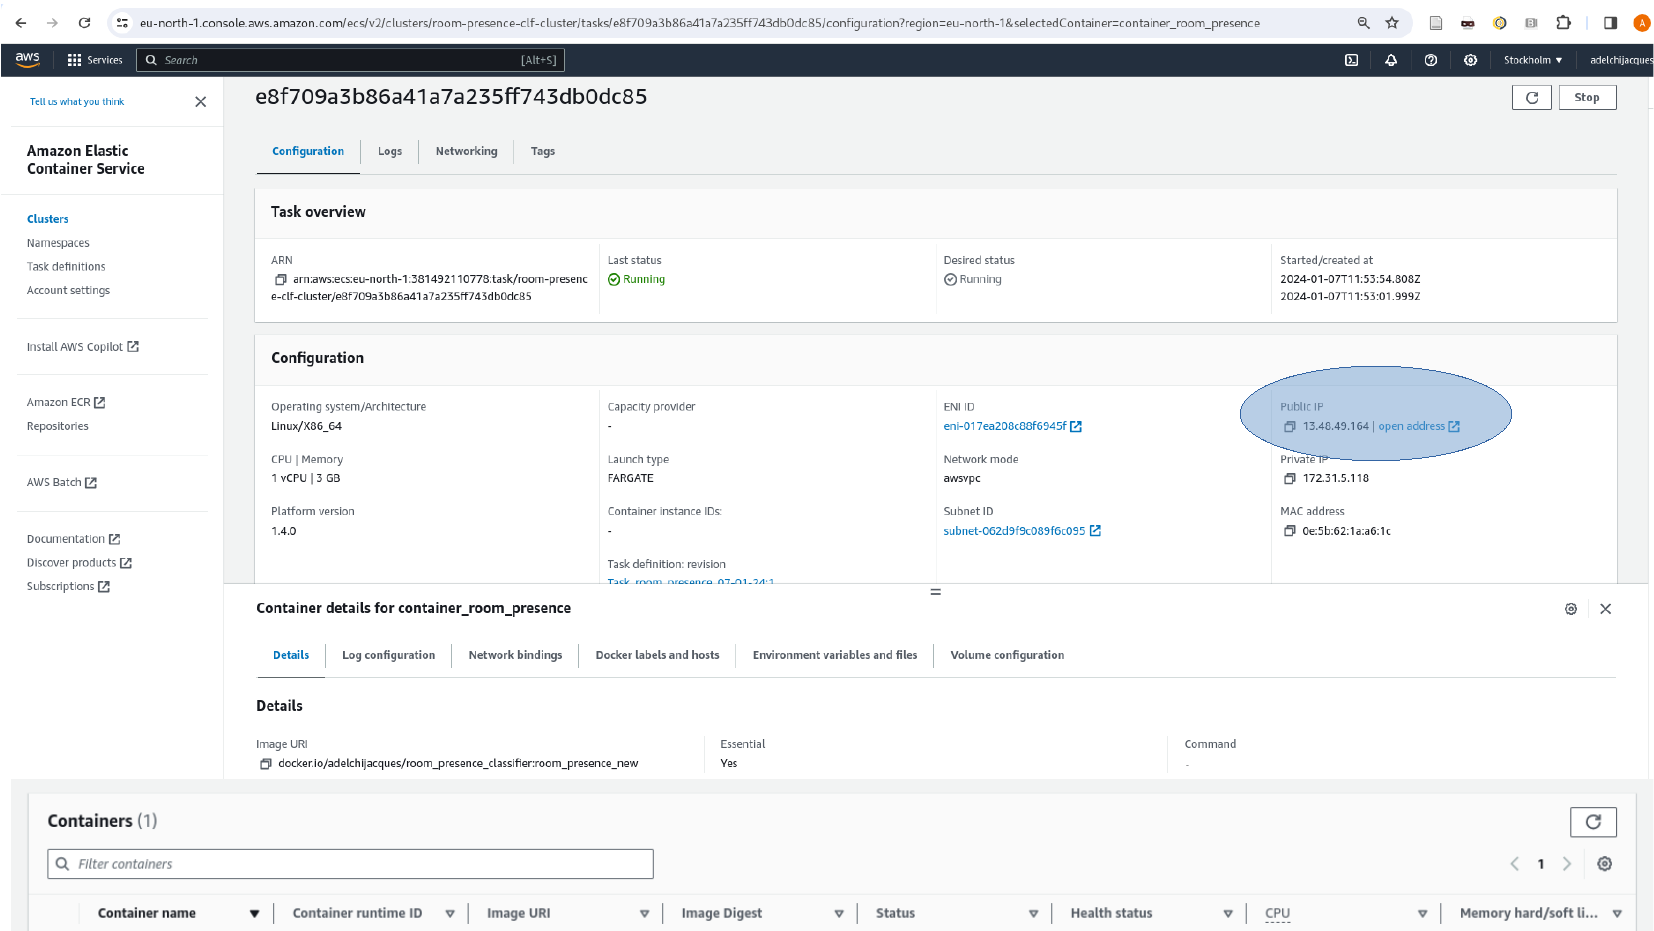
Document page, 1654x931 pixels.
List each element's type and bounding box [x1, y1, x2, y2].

text_box [1240, 366, 1512, 461]
picture [1, 4, 1654, 931]
